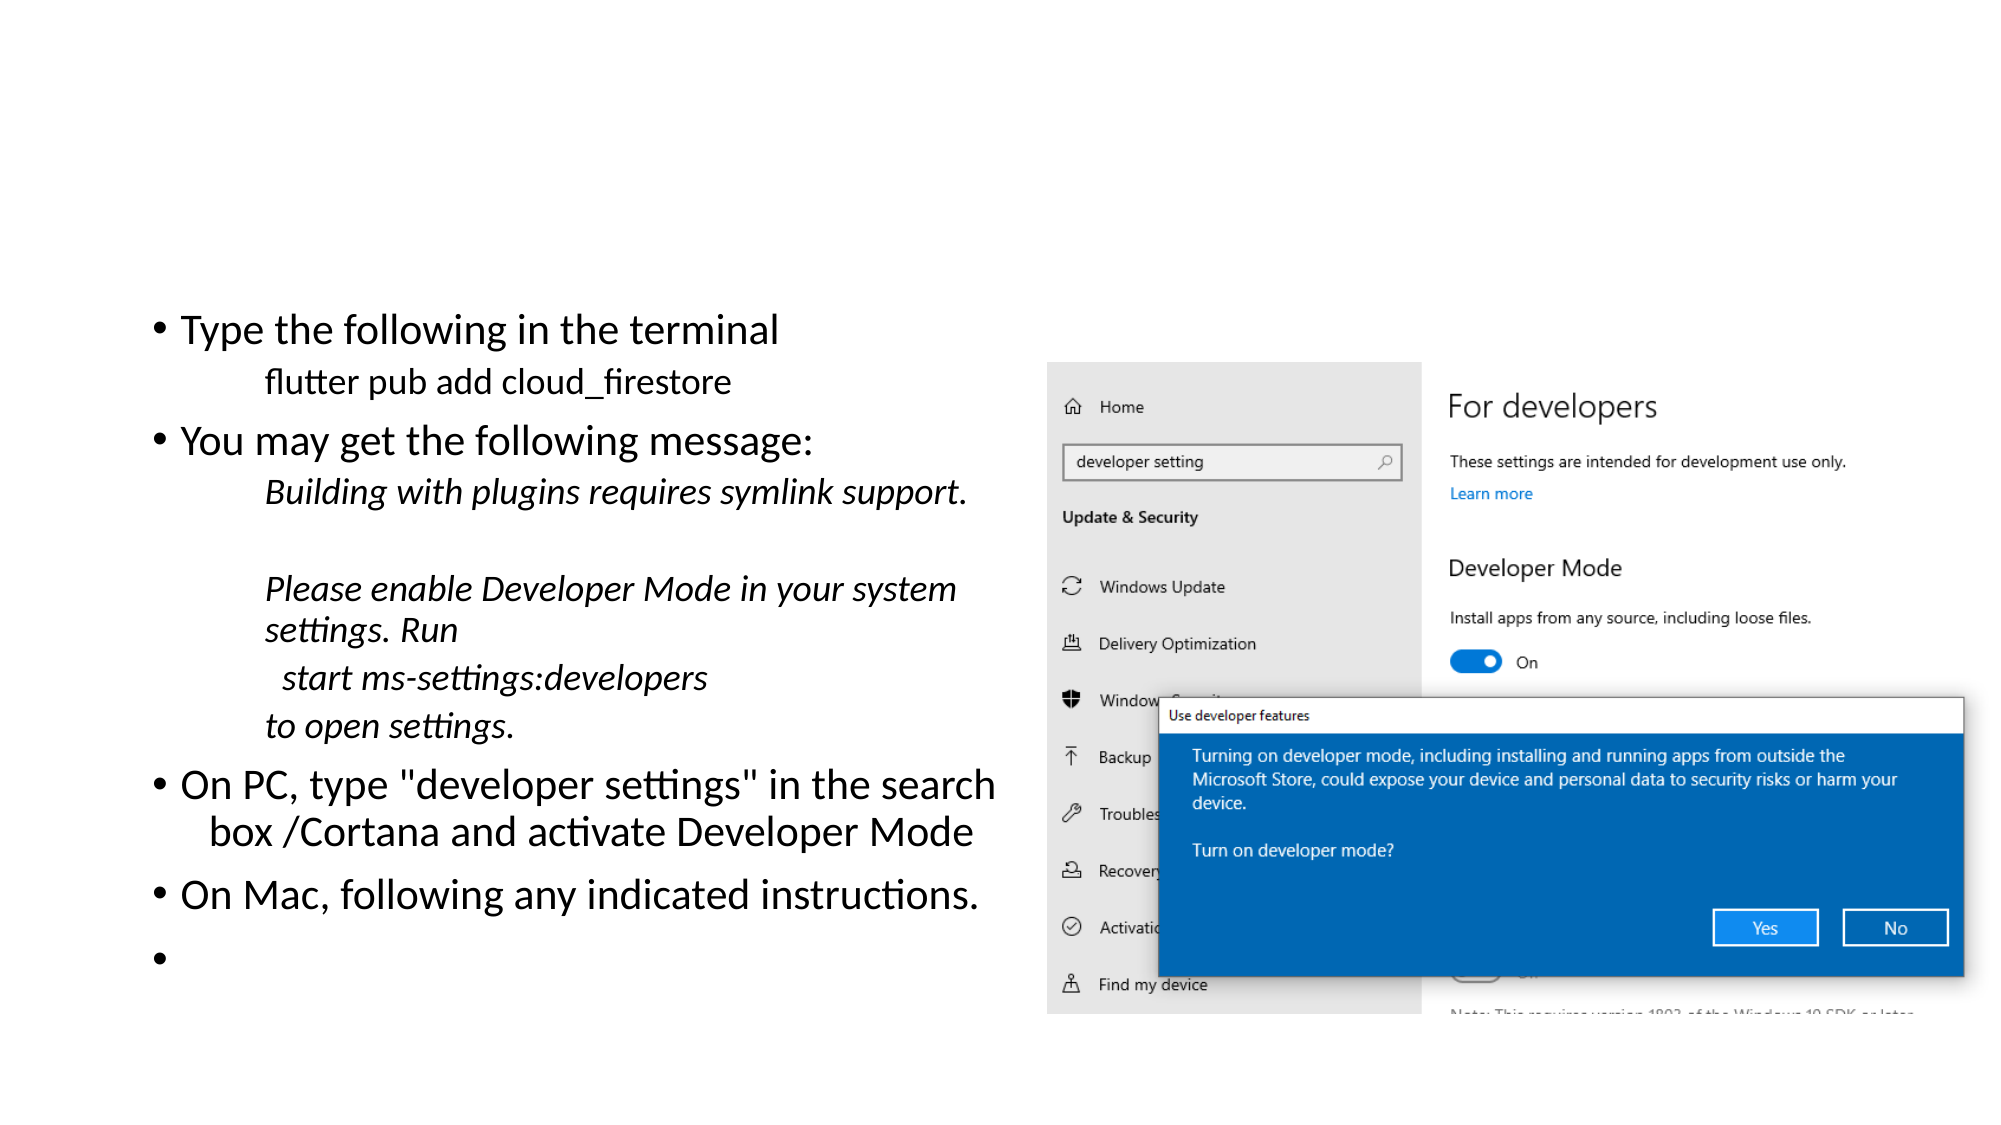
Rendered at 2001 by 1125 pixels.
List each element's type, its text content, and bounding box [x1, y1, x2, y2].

list Type the following in the terminal flutter pub add cloud_firestore You may get the following message: Building with plugins requires symlink support. Please enable Developer Mode in your system settings. Run start ms-settings:developers to open settings. On PC, type "developer settings" in the search box /Cortana and activate Developer Mode On Mac, following any indicated instructions. [137, 299, 1025, 1014]
picture [1047, 362, 2000, 1014]
